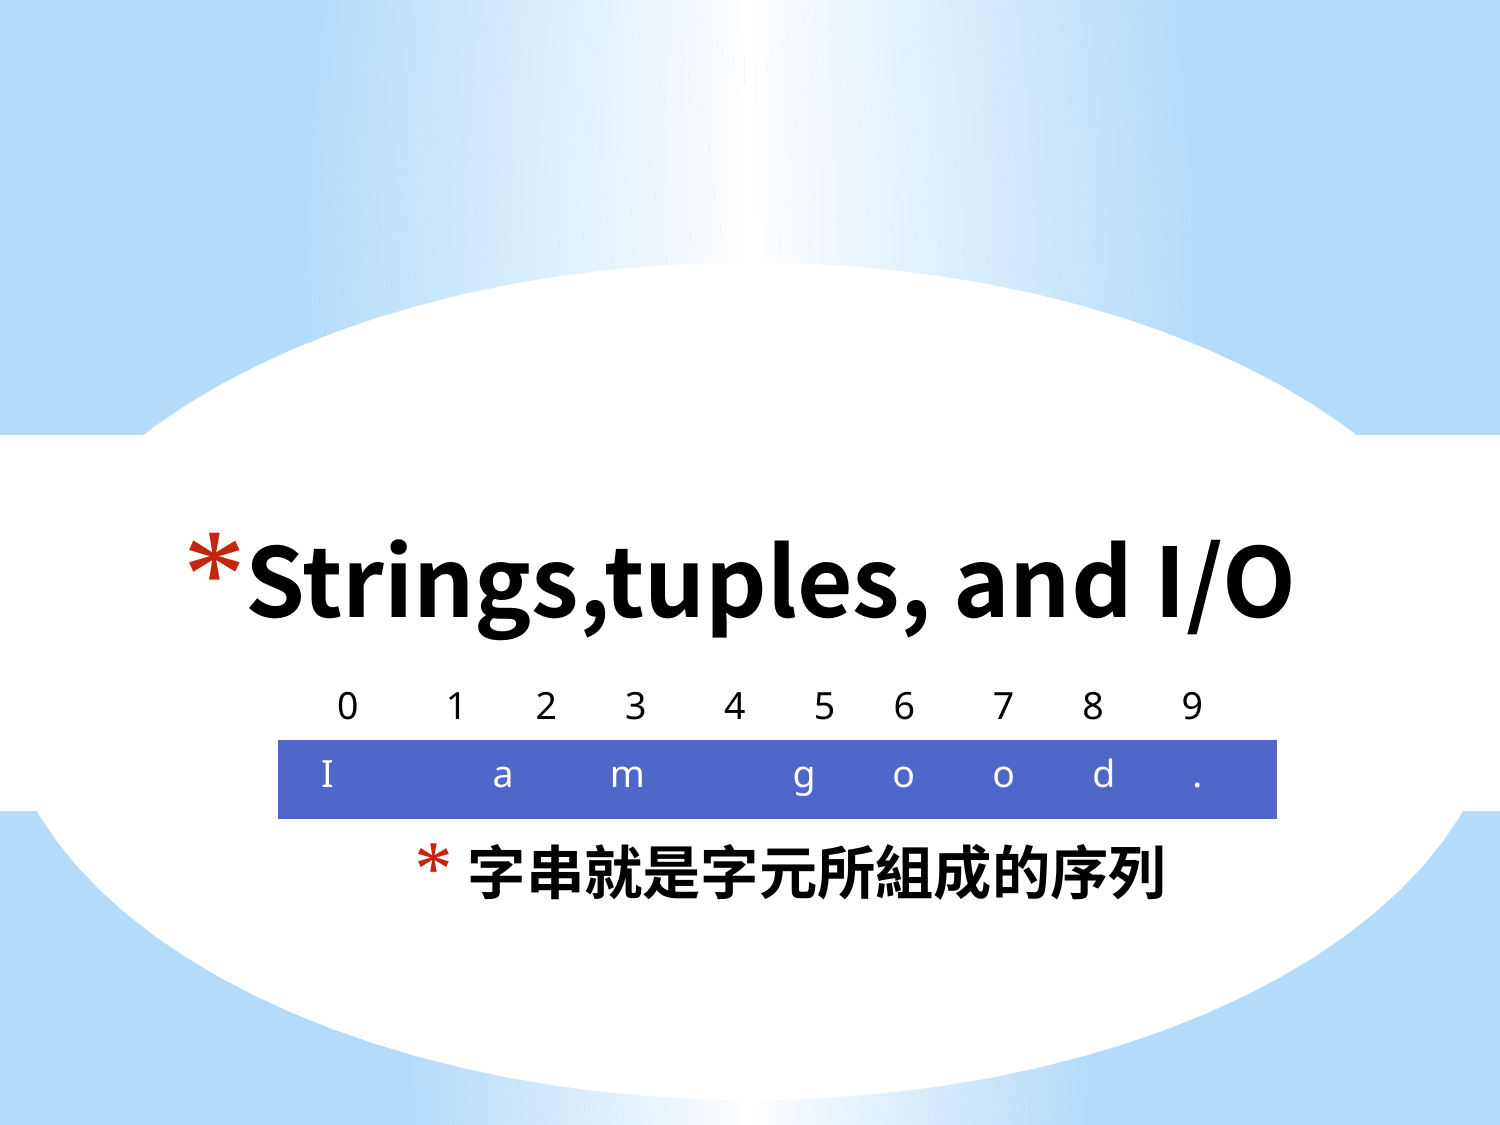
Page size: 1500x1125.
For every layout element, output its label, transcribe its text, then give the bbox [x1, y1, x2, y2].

text_box 0 1 2 3 4 5 6 7 8 9 [322, 674, 1221, 735]
table_header d [1077, 740, 1177, 819]
table_header a [477, 740, 577, 819]
table_header . [1177, 740, 1277, 819]
title Strings,tuples, and I/O [134, 513, 1312, 808]
table_header o [977, 740, 1077, 819]
table_header g [777, 740, 877, 819]
table_header I [278, 740, 377, 819]
table_header m [577, 740, 677, 819]
subtitle 字串就是字元所組成的序列 [241, 828, 1341, 974]
table_header o [877, 740, 977, 819]
table_header [377, 740, 477, 819]
table_header [677, 740, 777, 819]
